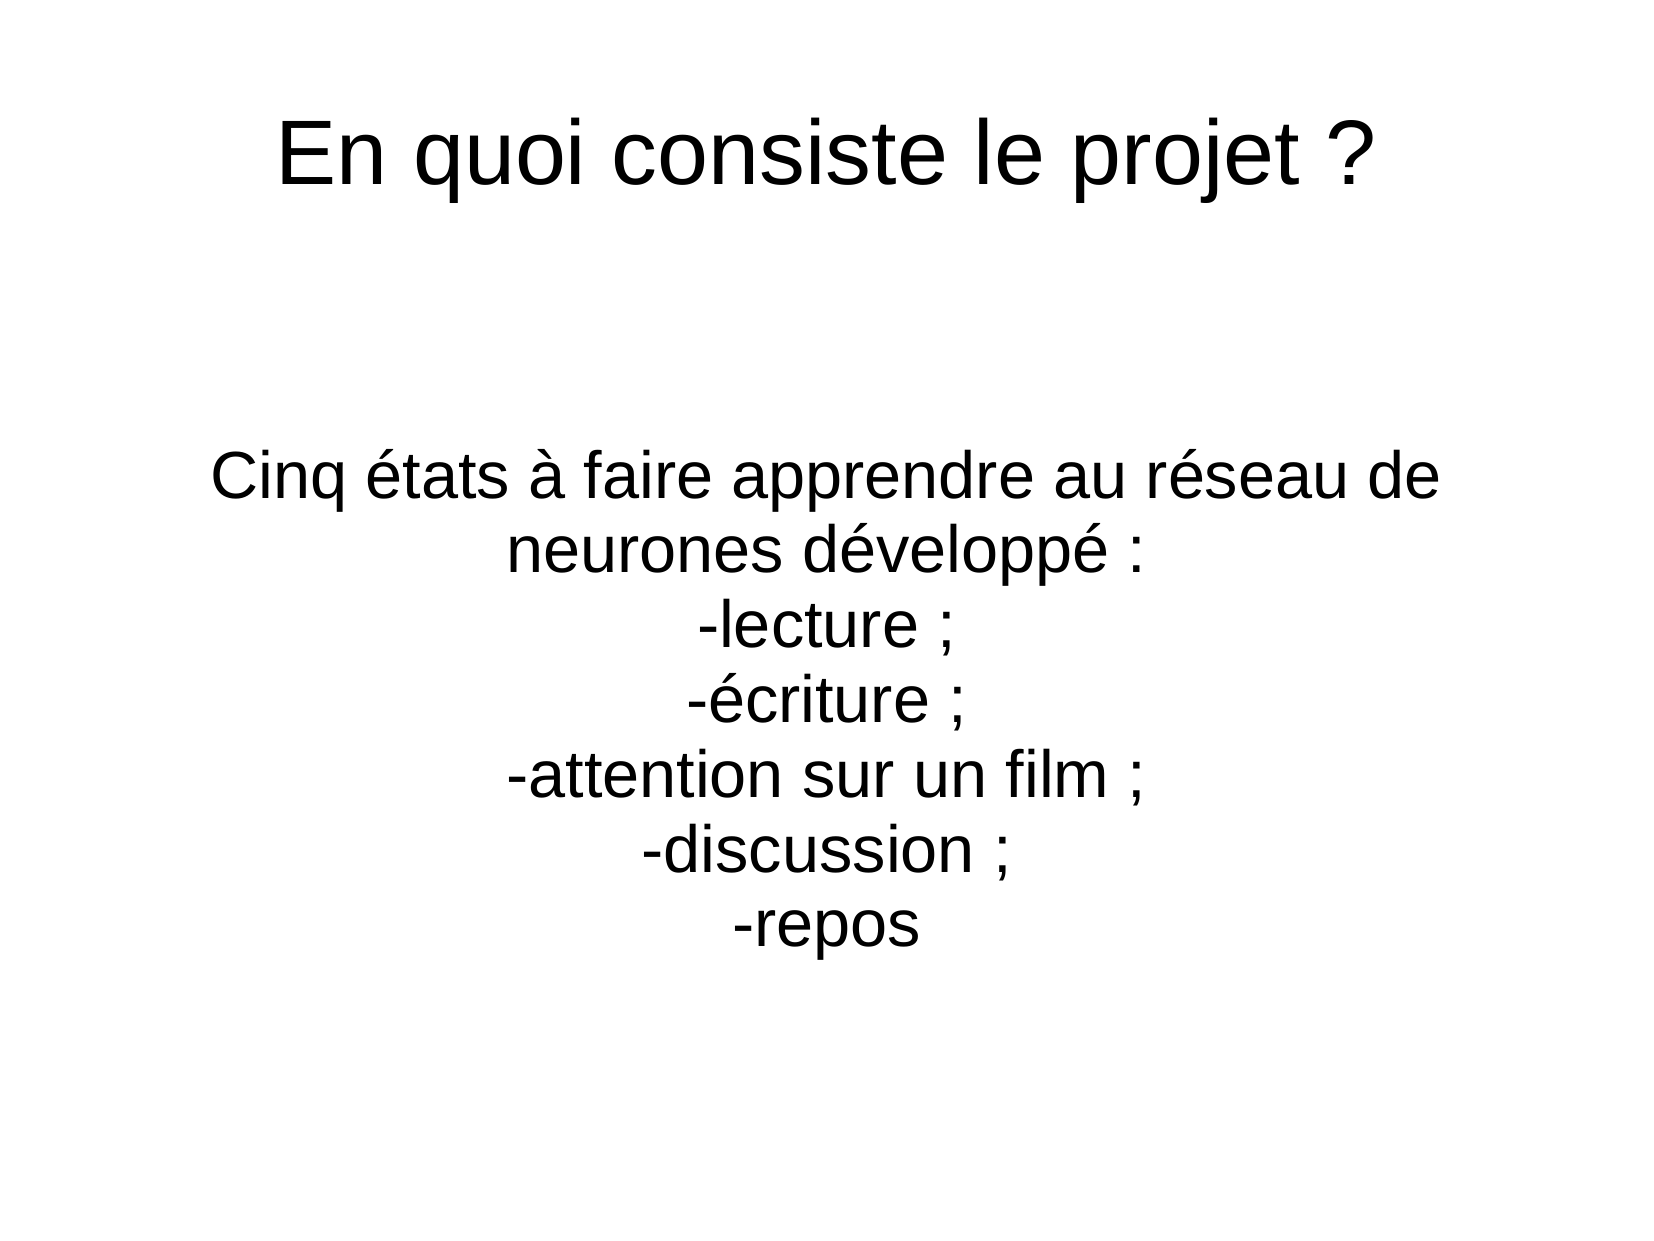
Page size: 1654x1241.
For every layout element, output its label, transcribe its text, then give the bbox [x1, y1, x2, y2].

subtitle Cinq états à faire apprendre au réseau de neurones développé : -lecture ; -écriture ; -attention sur un film ; -discussion ; -repos [82, 290, 1571, 1109]
title En quoi consiste le projet ? [82, 49, 1571, 257]
